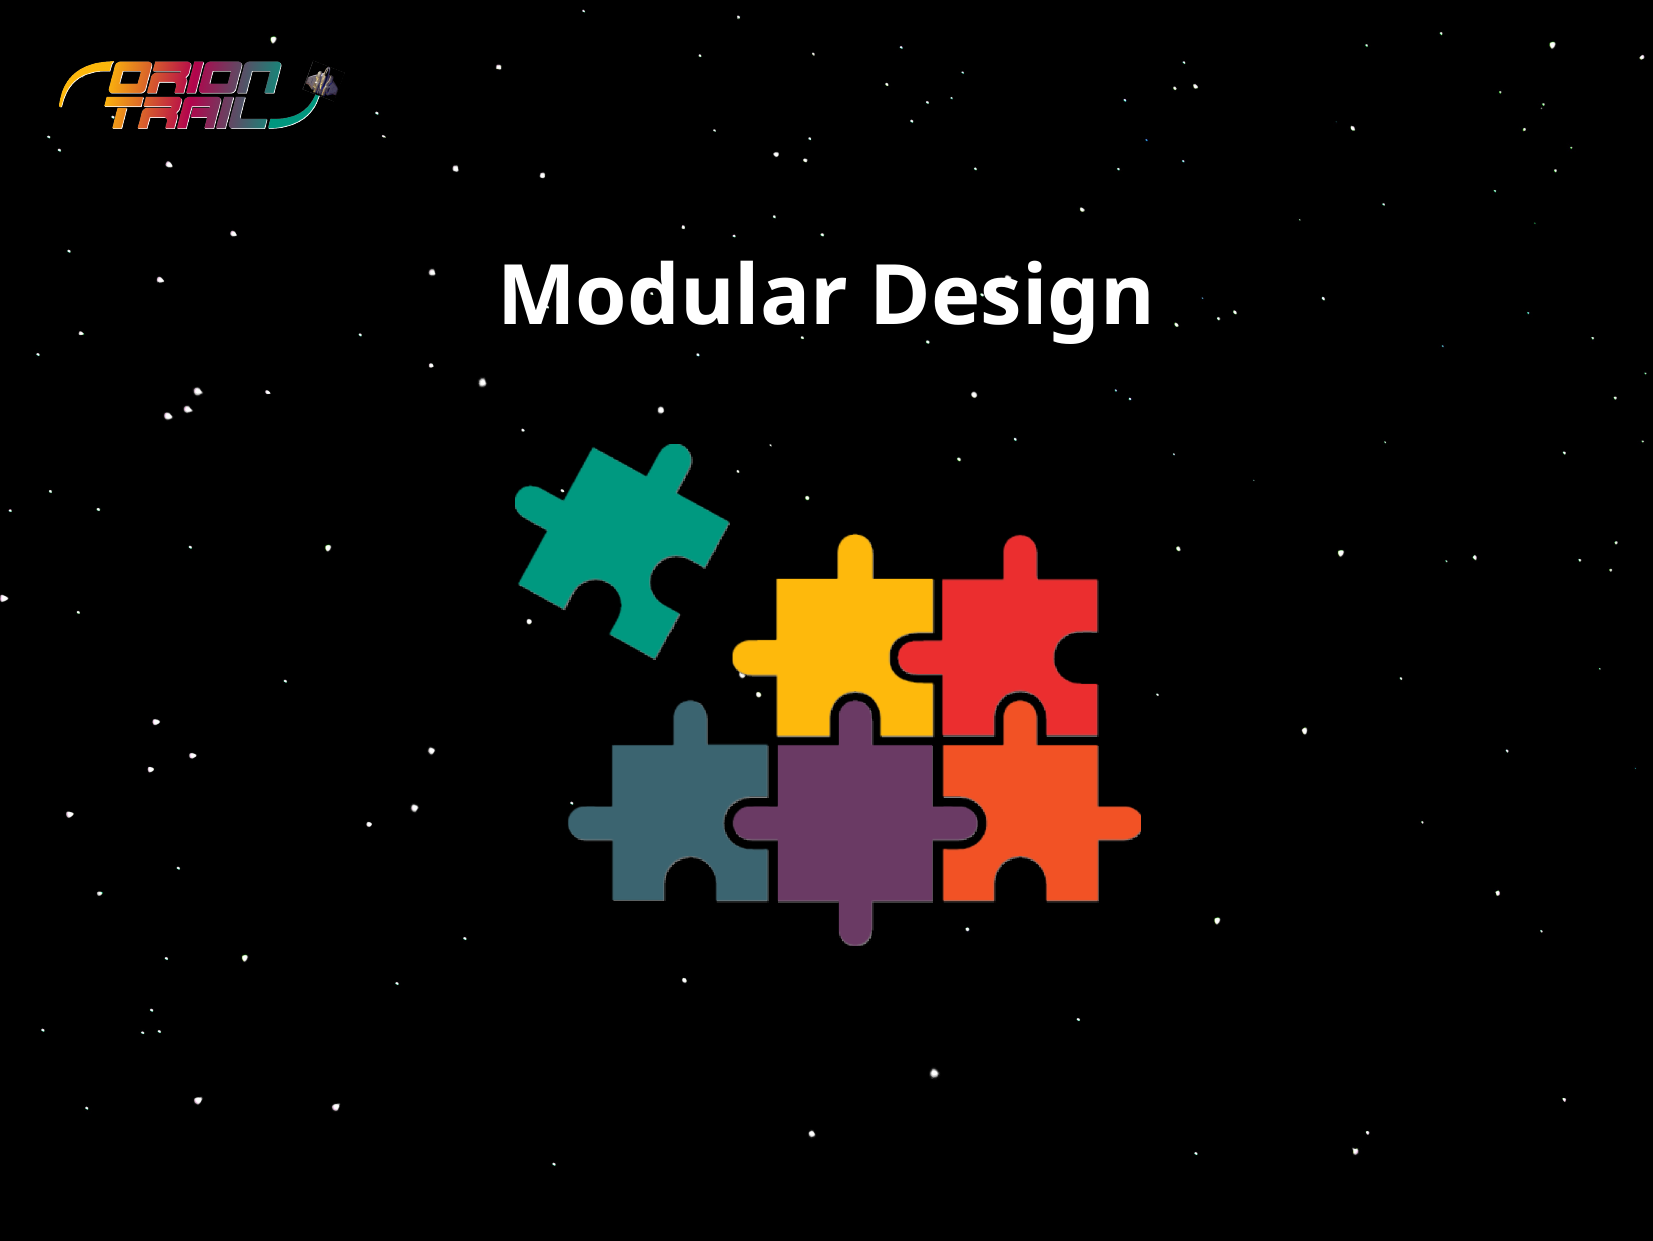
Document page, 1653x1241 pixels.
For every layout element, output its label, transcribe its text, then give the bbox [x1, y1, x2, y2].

picture [0, 0, 1653, 1241]
text_box Modular Design [475, 225, 1178, 346]
